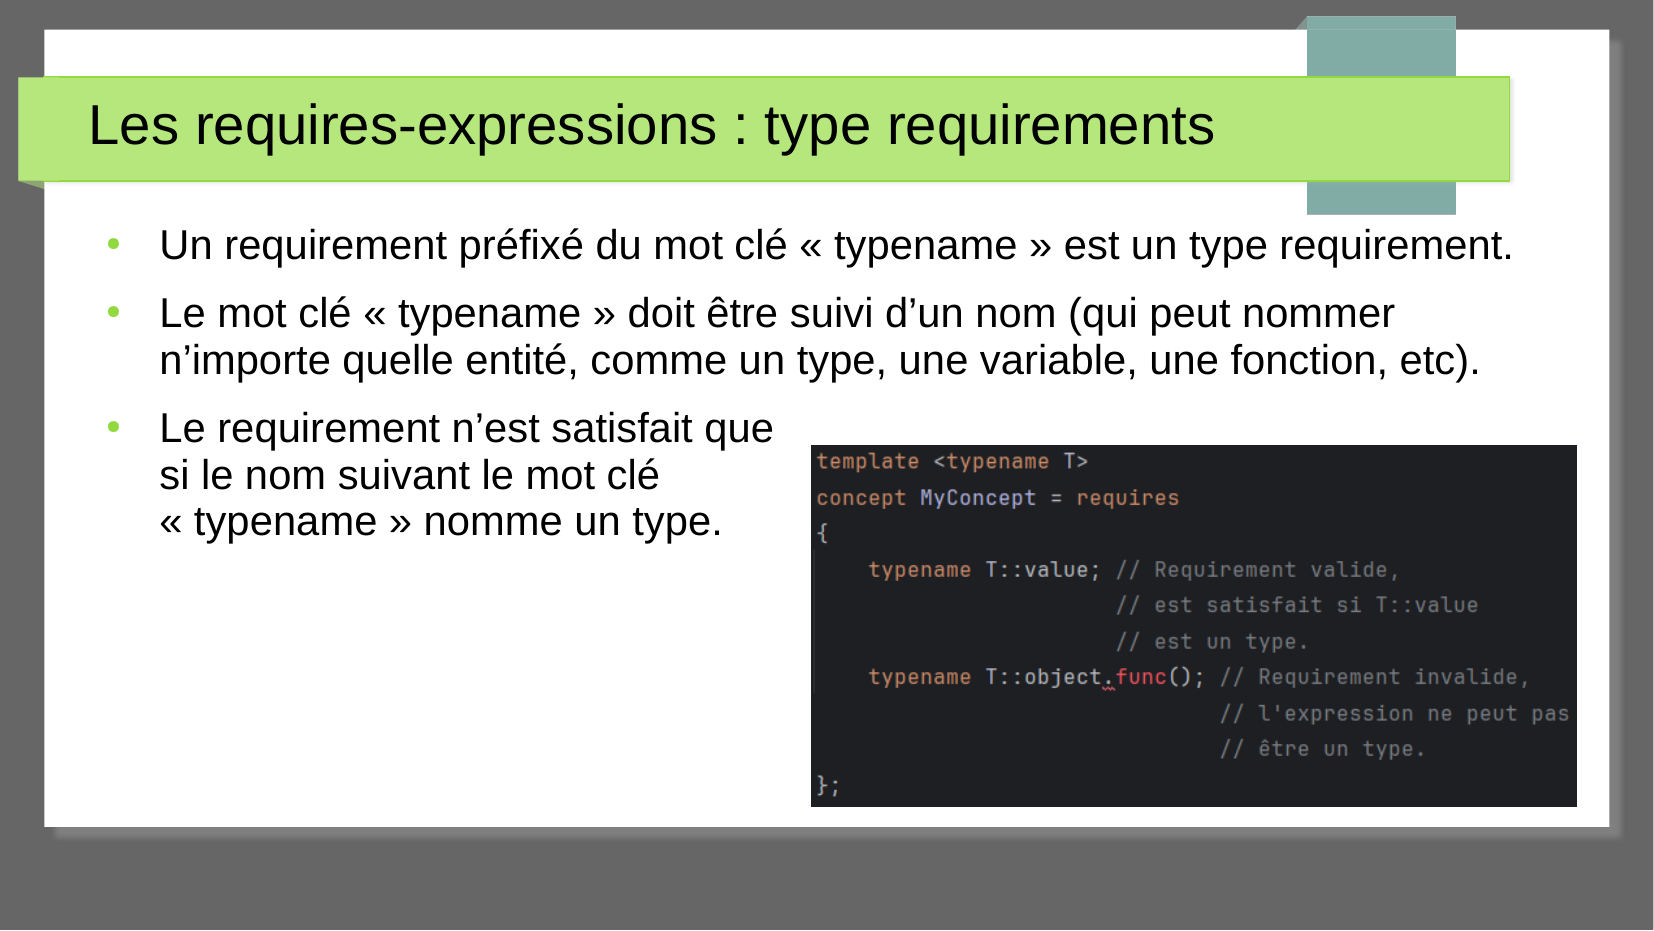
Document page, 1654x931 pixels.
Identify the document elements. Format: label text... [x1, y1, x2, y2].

list Un requirement préfixé du mot clé « typename » est un type requirement. Le mot clé « typename » doit être suivi d’un nom (qui peut nommer n’importe quelle entité, comme un type, une variable, une fonction, etc). Le requirement n’est satisfait que si le nom suivant le mot clé « typename » nomme un type. [88, 221, 1565, 813]
title Les requires-expressions : type requirements [88, 73, 1506, 178]
picture [811, 445, 1577, 807]
